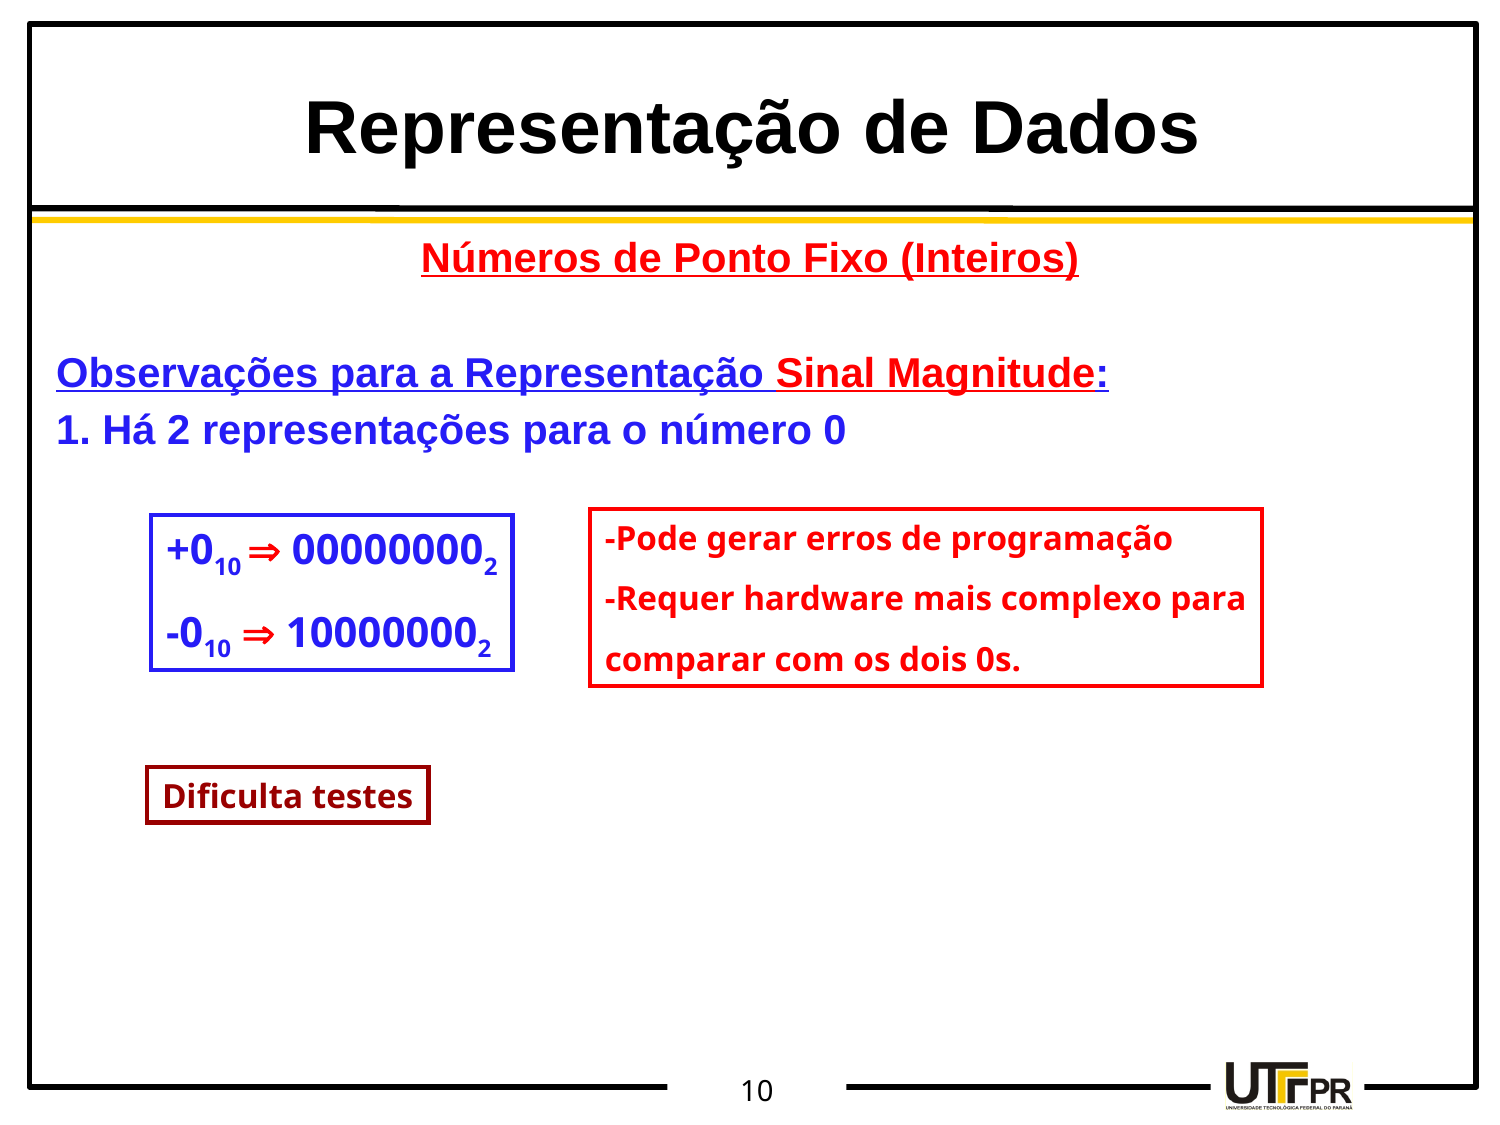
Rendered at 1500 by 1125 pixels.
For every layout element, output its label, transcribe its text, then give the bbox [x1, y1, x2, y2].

list Números de Ponto Fixo (Inteiros) Observações para a Representação Sinal Magnitude: 1. Há 2 representações para o número 0 [41, 231, 1459, 1001]
title Representação de Dados [29, 85, 1477, 180]
text_box -Pode gerar erros de programação -Requer hardware mais complexo para comparar com os dois 0s. [590, 509, 1263, 686]
text_box +010  000000002 -010  100000002 [151, 515, 513, 671]
text_box Dificulta testes [147, 767, 429, 823]
picture [1225, 1062, 1353, 1110]
